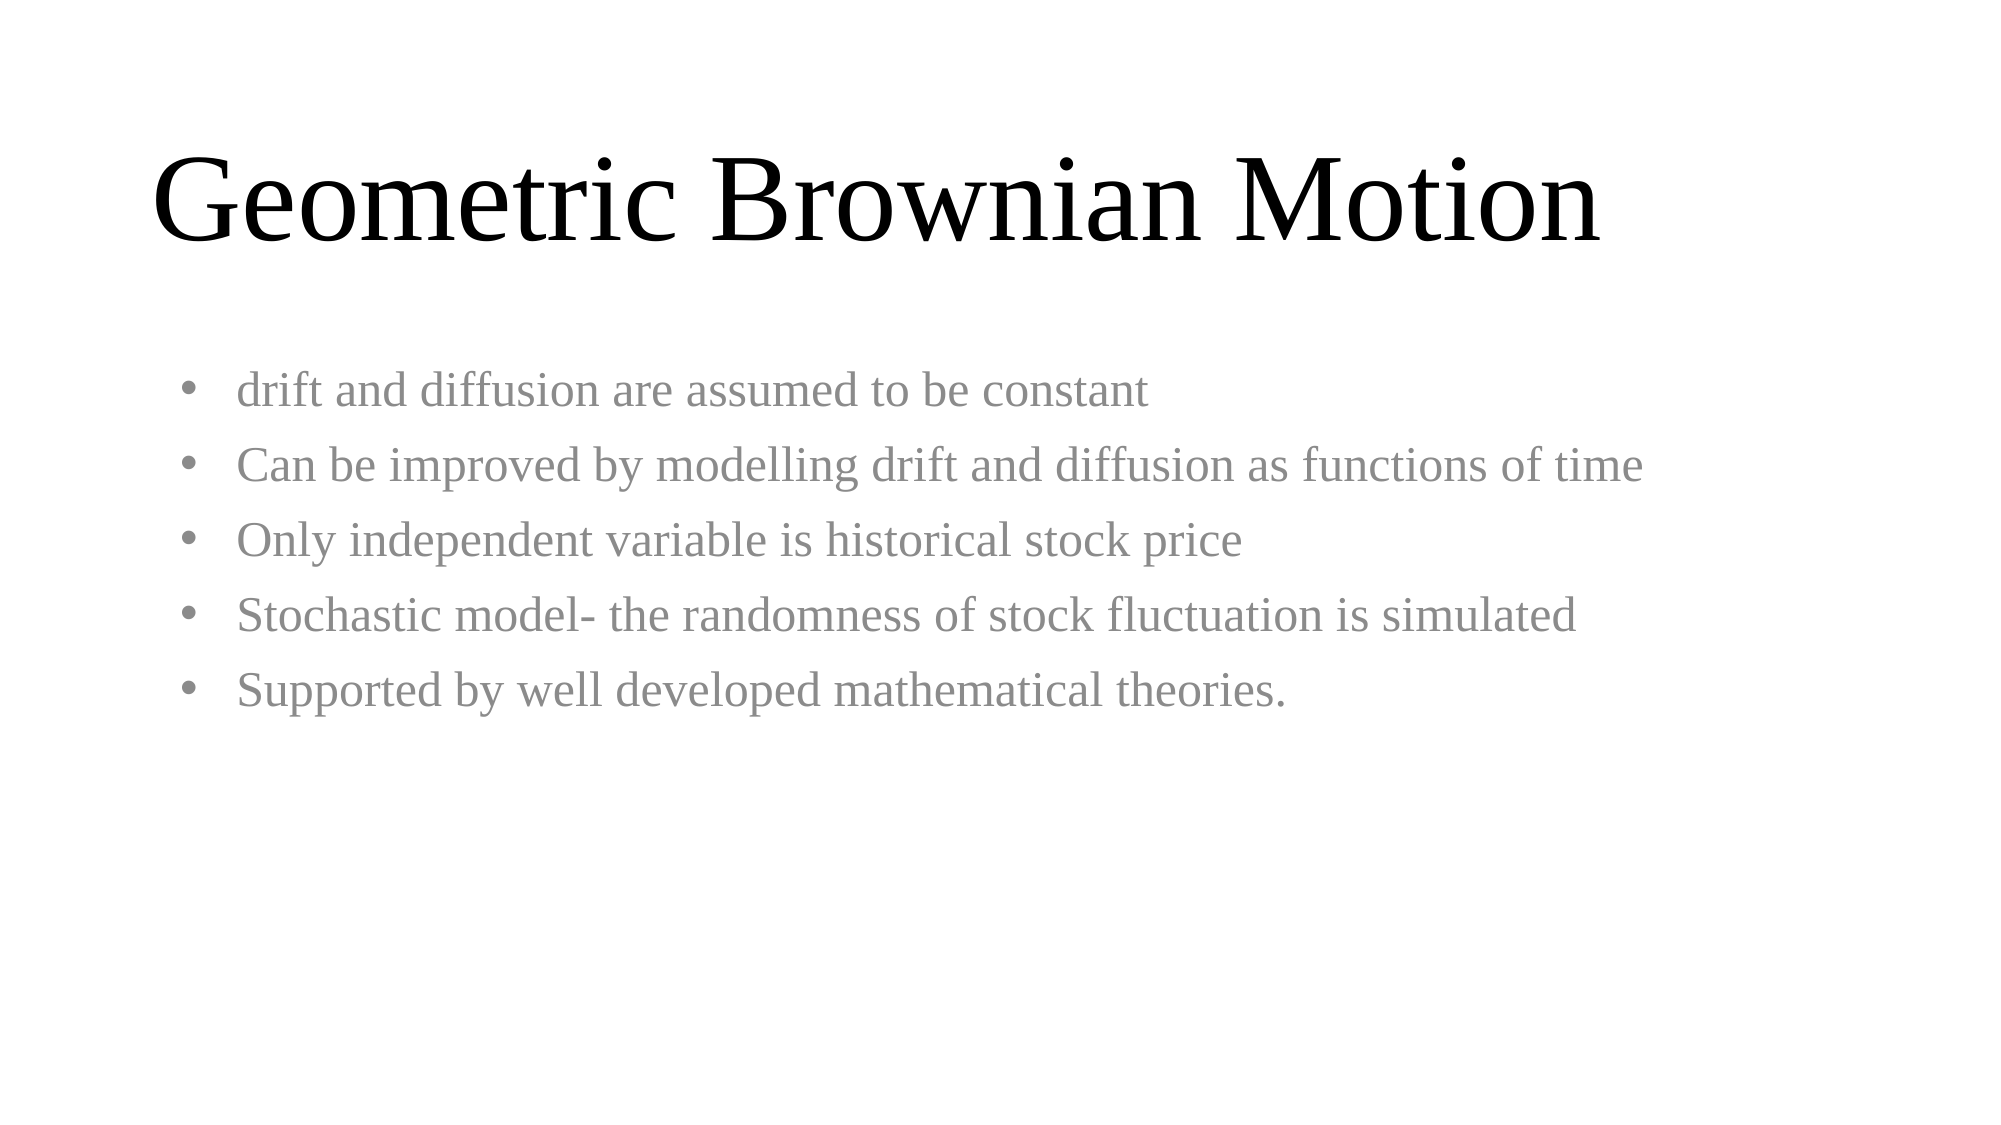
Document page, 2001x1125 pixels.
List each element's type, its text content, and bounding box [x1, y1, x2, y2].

list drift and diffusion are assumed to be constant Can be improved by modelling drift and diffusion as functions of time Only independent variable is historical stock price Stochastic model- the randomness of stock fluctuation is simulated Supported by well developed mathematical theories. [165, 275, 1966, 1006]
title Geometric Brownian Motion [136, 108, 1862, 276]
